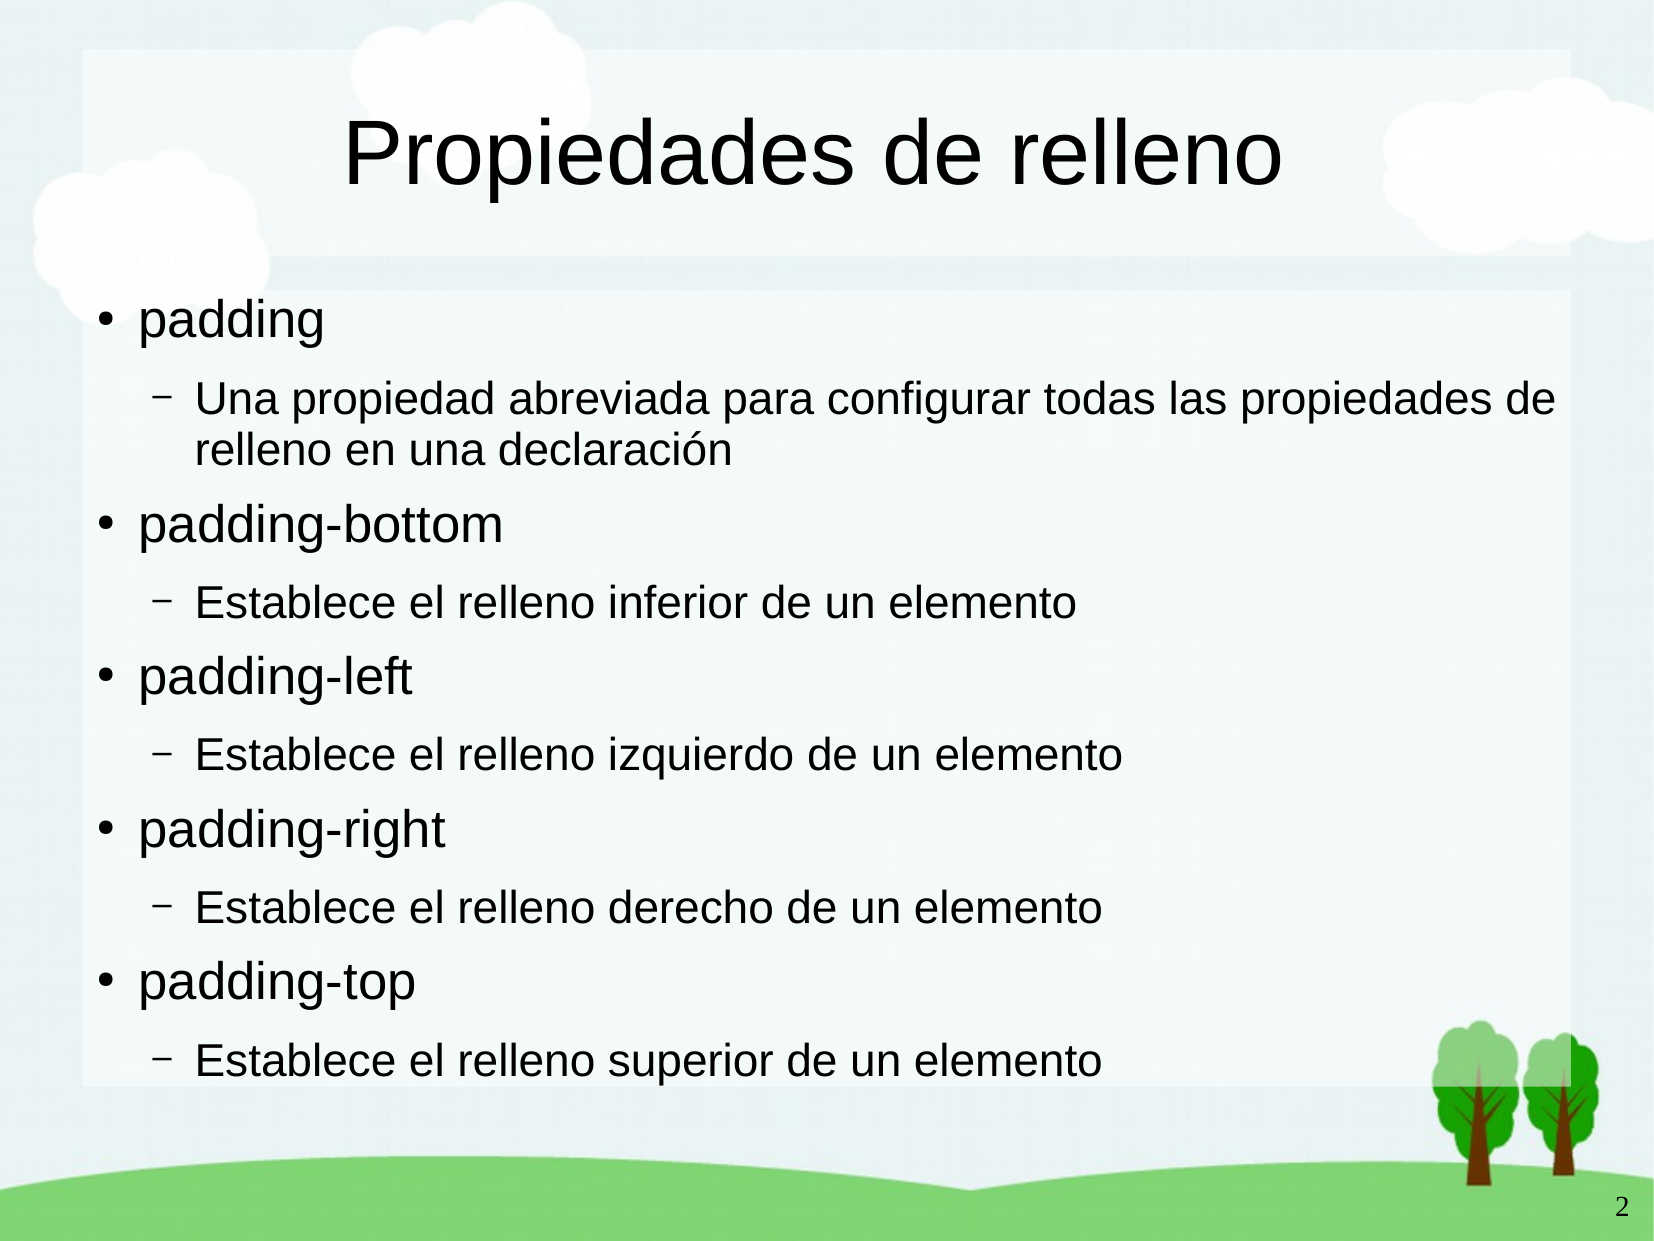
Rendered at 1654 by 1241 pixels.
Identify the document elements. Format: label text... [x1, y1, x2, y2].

picture [0, 0, 1654, 1241]
title Propiedades de relleno [82, 49, 1571, 257]
list padding Una propiedad abreviada para configurar todas las propiedades de relleno en una declaración padding-bottom Establece el relleno inferior de un elemento padding-left Establece el relleno izquierdo de un elemento padding-right Establece el relleno derecho de un elemento padding-top Establece el relleno superior de un elemento [82, 290, 1571, 1087]
